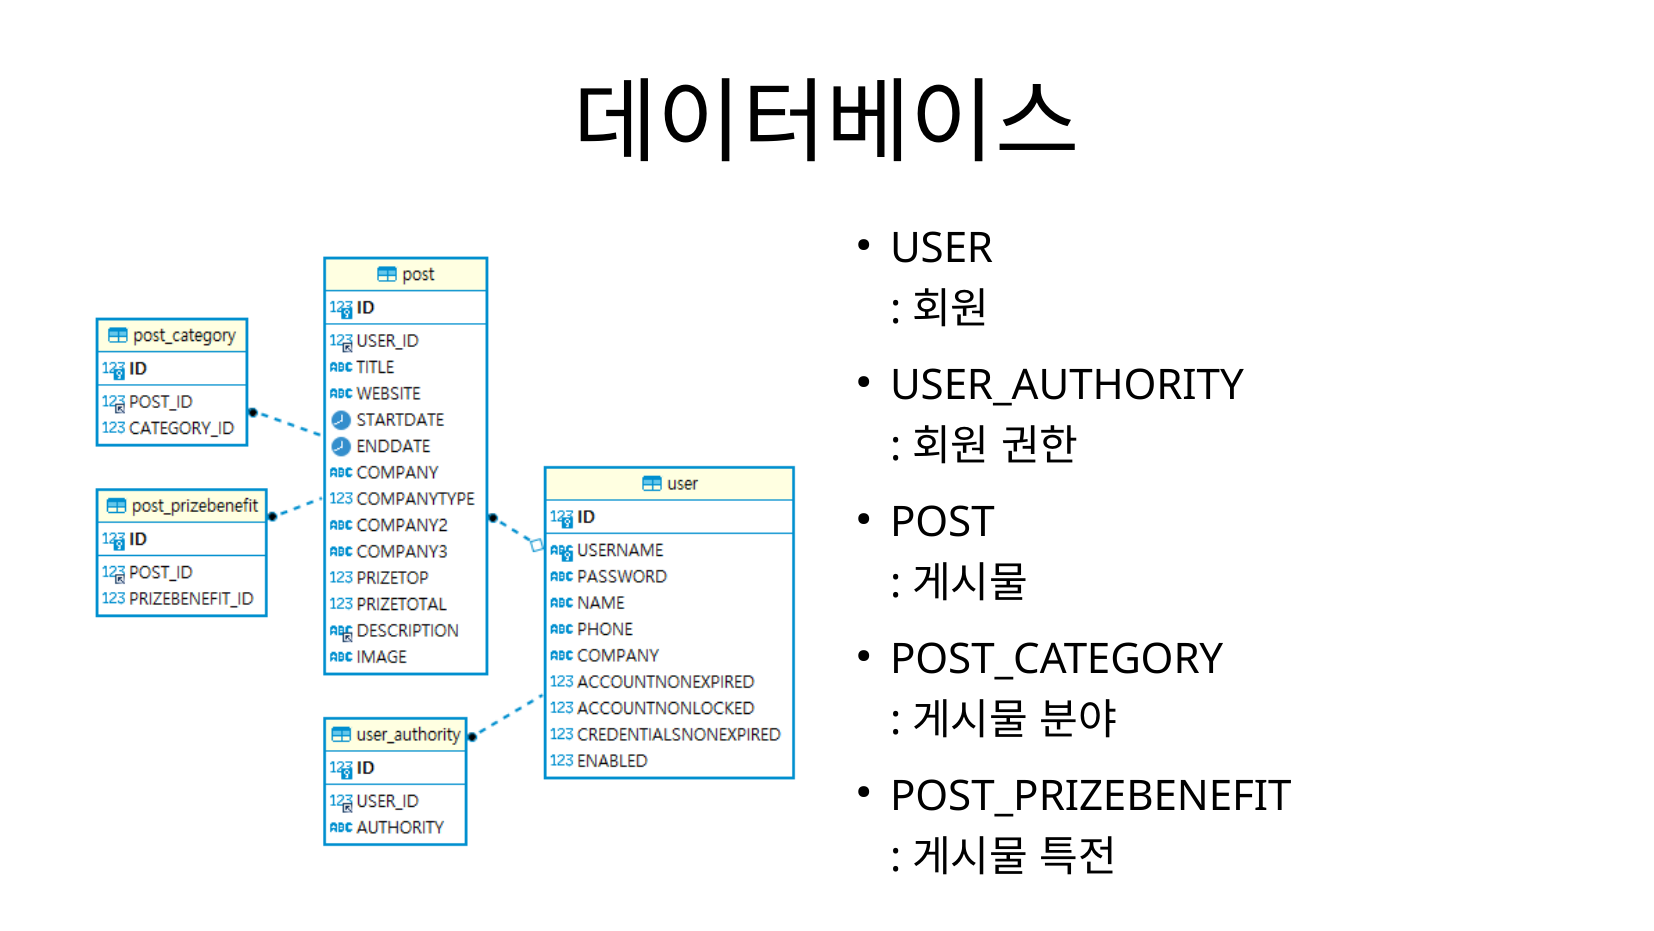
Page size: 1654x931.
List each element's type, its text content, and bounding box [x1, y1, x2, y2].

picture [82, 243, 809, 861]
list USER : 회원 USER_AUTHORITY : 회원 권한 POST : 게시물 POST_CATEGORY : 게시물 분야 POST_PRIZEBENEFIT : 게시물 특전 [845, 217, 1572, 886]
title 데이터베이스 [82, 37, 1571, 193]
